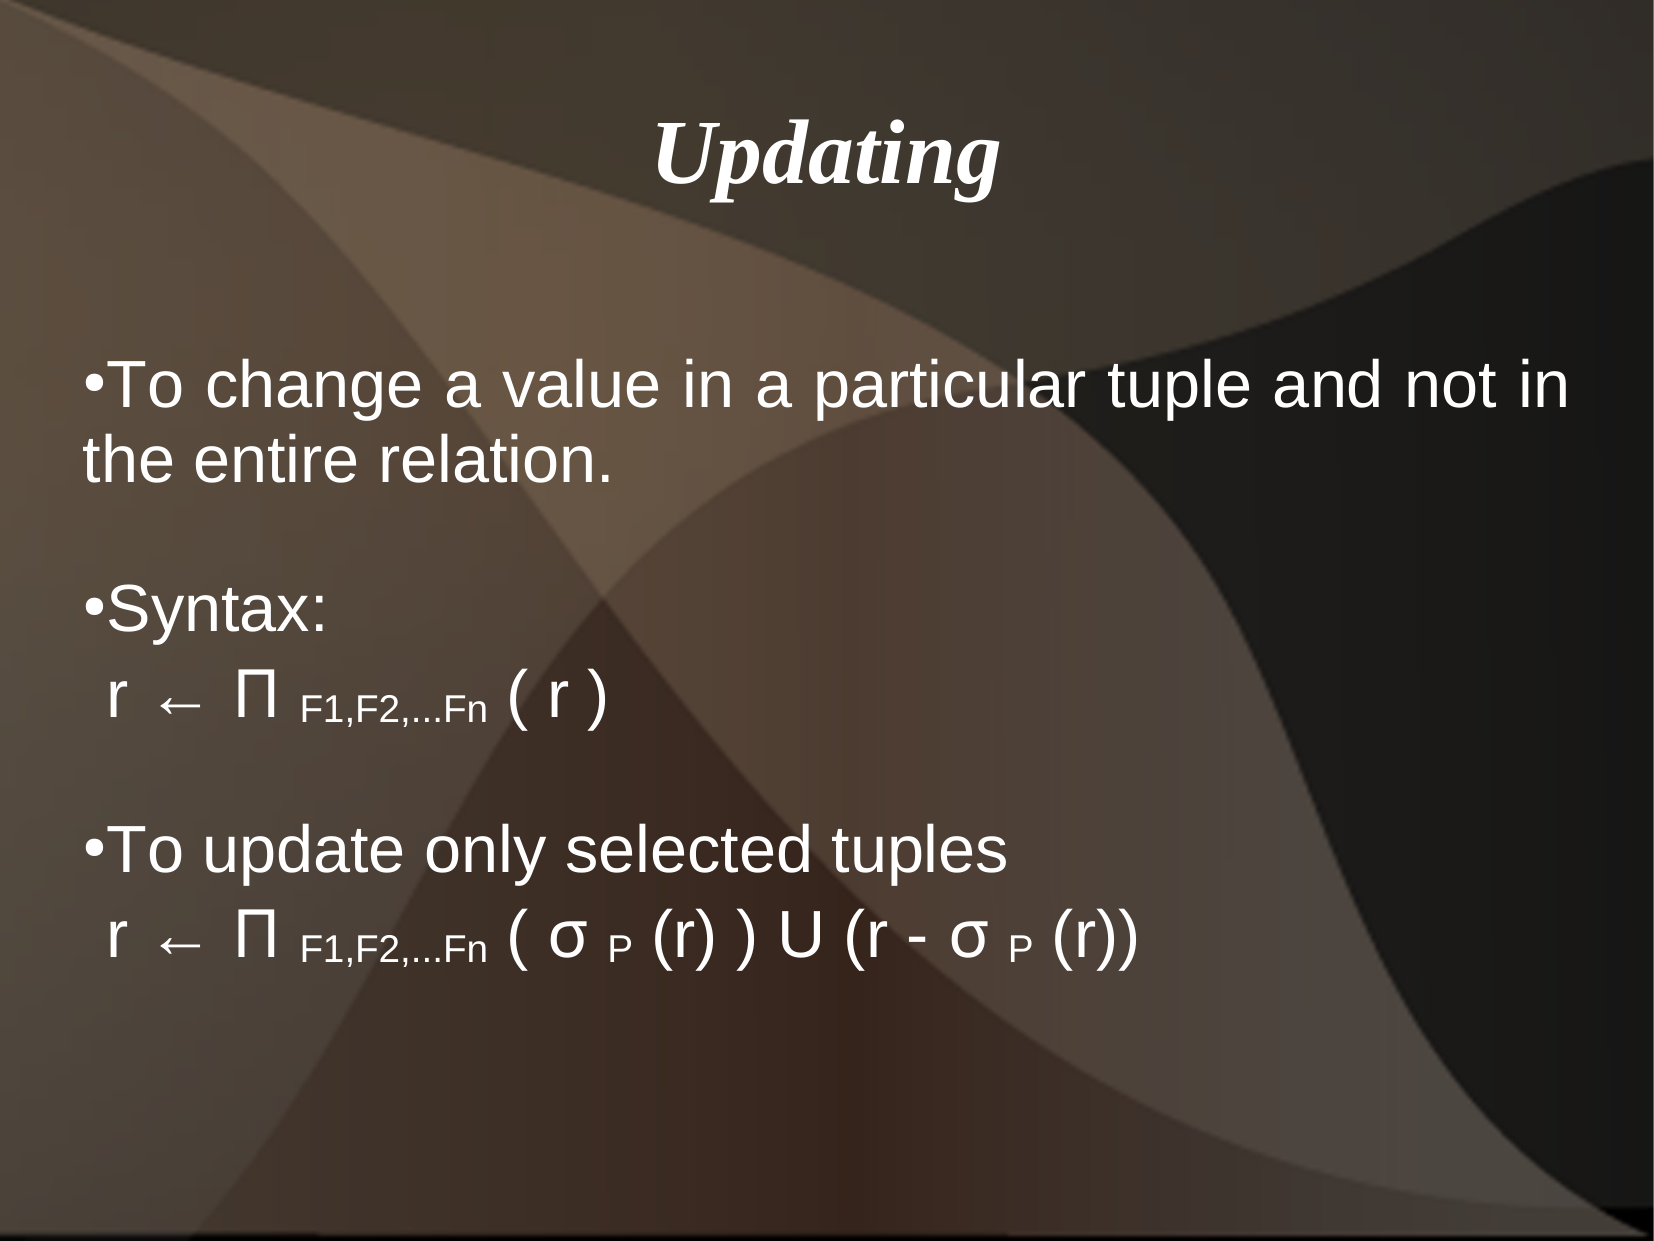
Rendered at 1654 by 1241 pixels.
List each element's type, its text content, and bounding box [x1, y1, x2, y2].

picture [0, 0, 1654, 1241]
title Updating [82, 56, 1571, 250]
subtitle To change a value in a particular tuple and not in the entire relation. Syntax: r ← Π F1,F2,...Fn ( r ) To update only selected tuples r ← Π F1,F2,...Fn ( σ P (r) ) U (r - σ P (r)) [82, 297, 1571, 1102]
